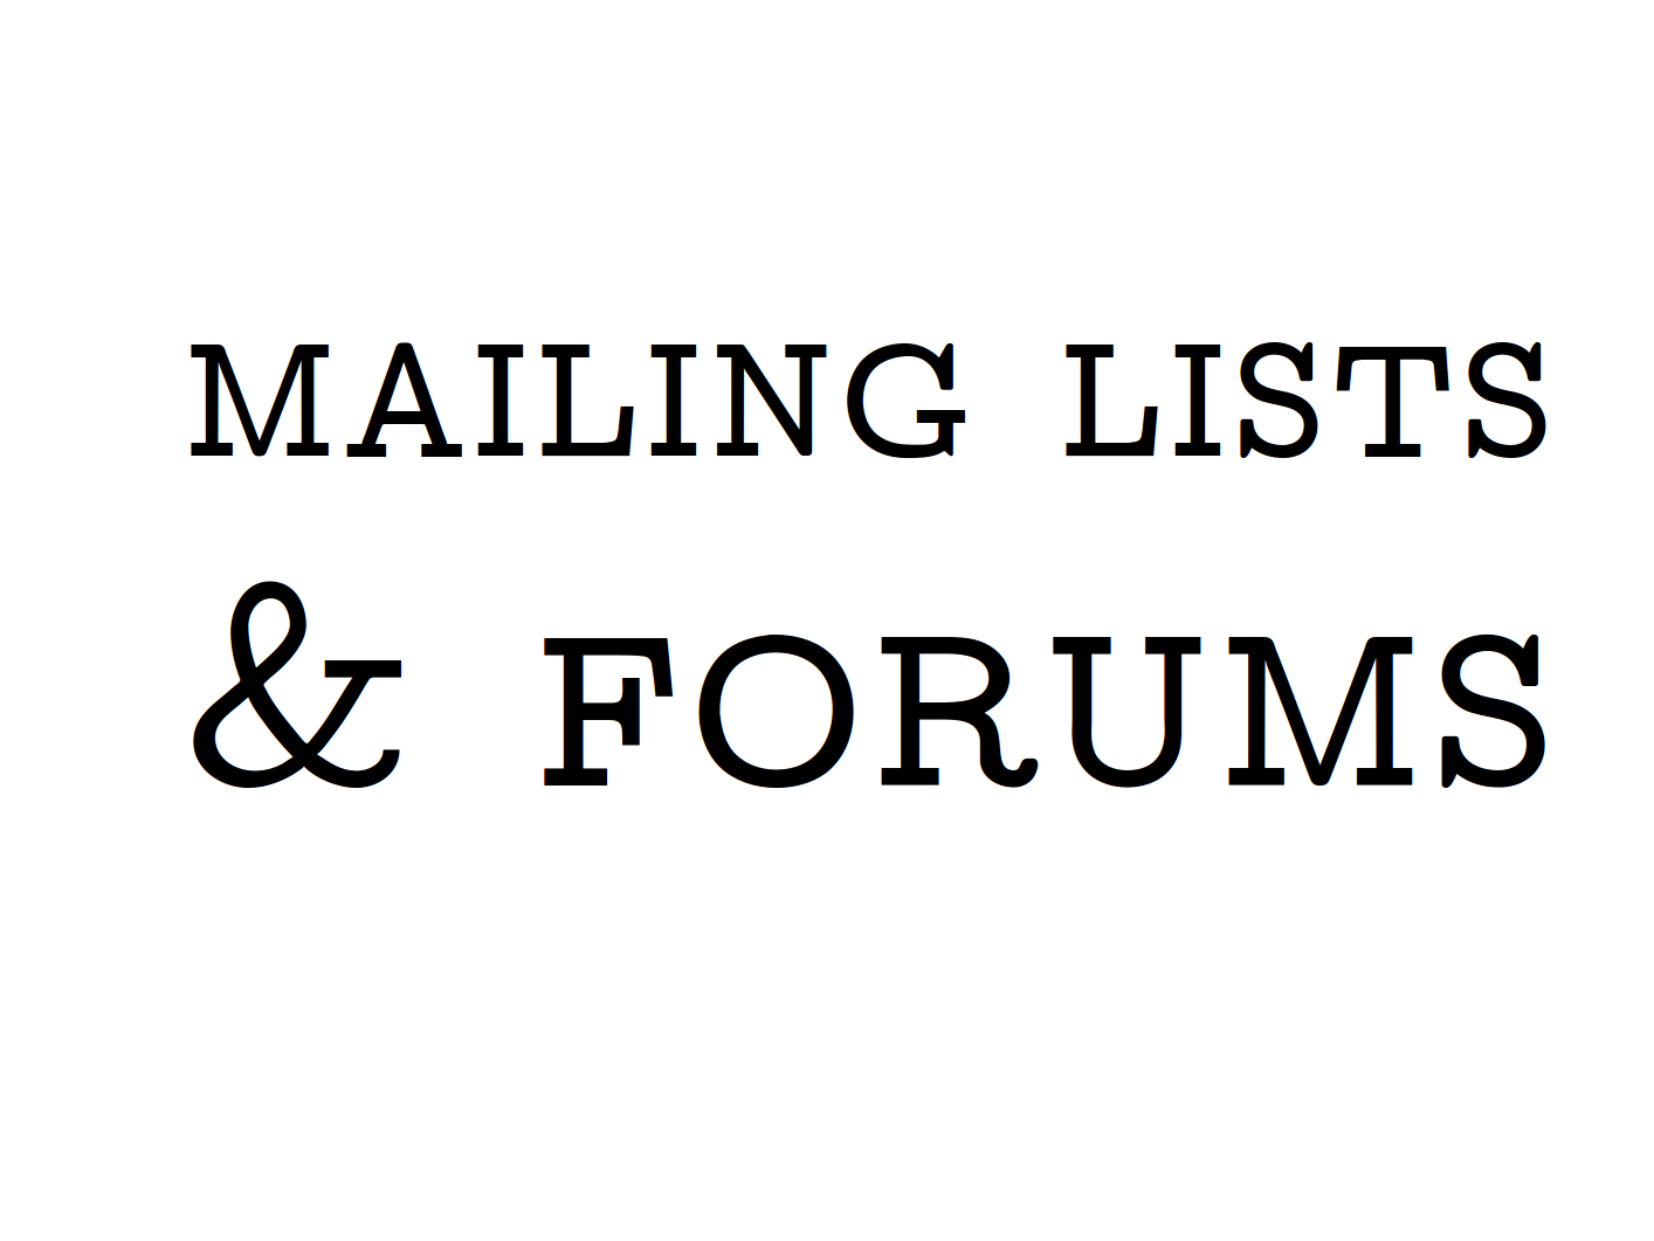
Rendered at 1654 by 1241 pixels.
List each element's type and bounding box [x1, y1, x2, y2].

picture [27, 175, 1654, 1064]
